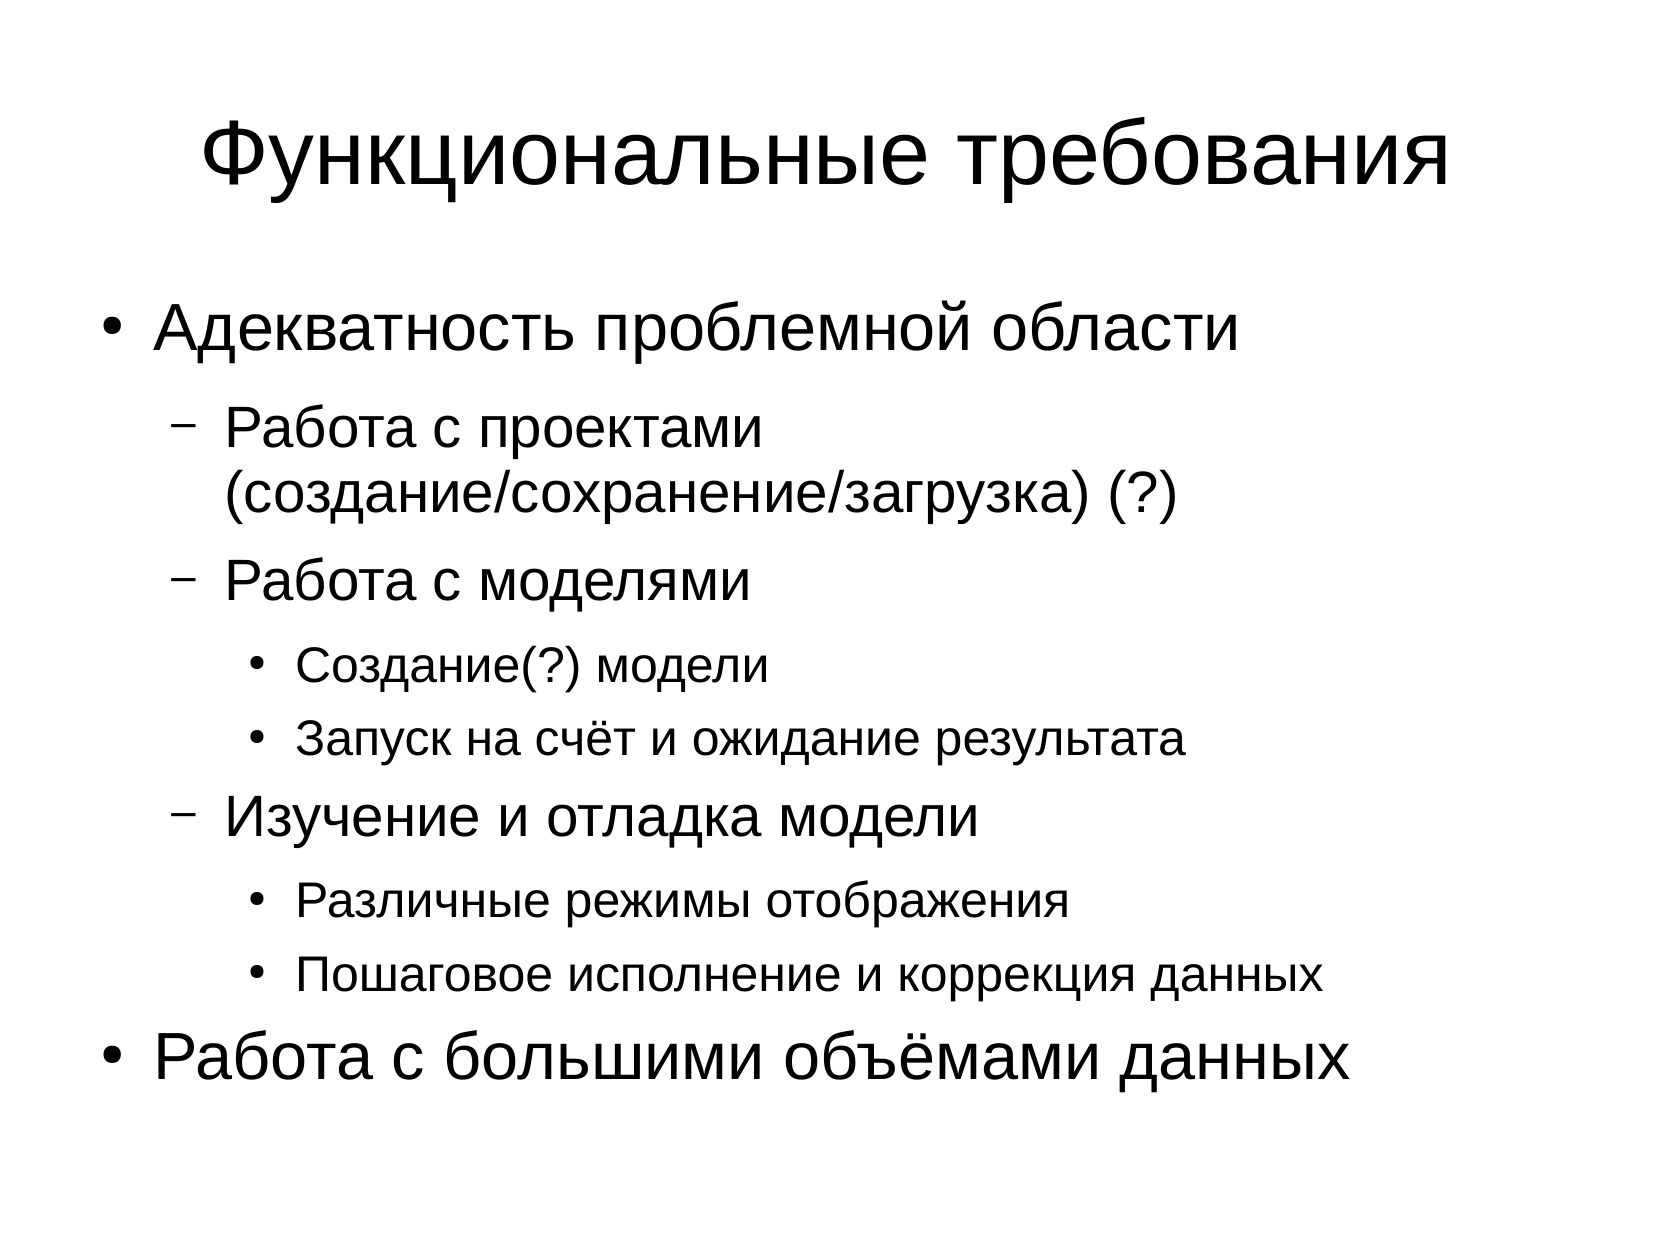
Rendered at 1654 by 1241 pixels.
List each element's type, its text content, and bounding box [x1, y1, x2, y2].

title Функциональные требования [82, 49, 1571, 257]
list Адекватность проблемной области Работа с проектами (создание/сохранение/загрузка) (?) Работа с моделями Создание(?) модели Запуск на счёт и ожидание результата Изучение и отладка модели Различные режимы отображения Пошаговое исполнение и коррекция данных Работа с большими объёмами данных [82, 290, 1538, 1171]
